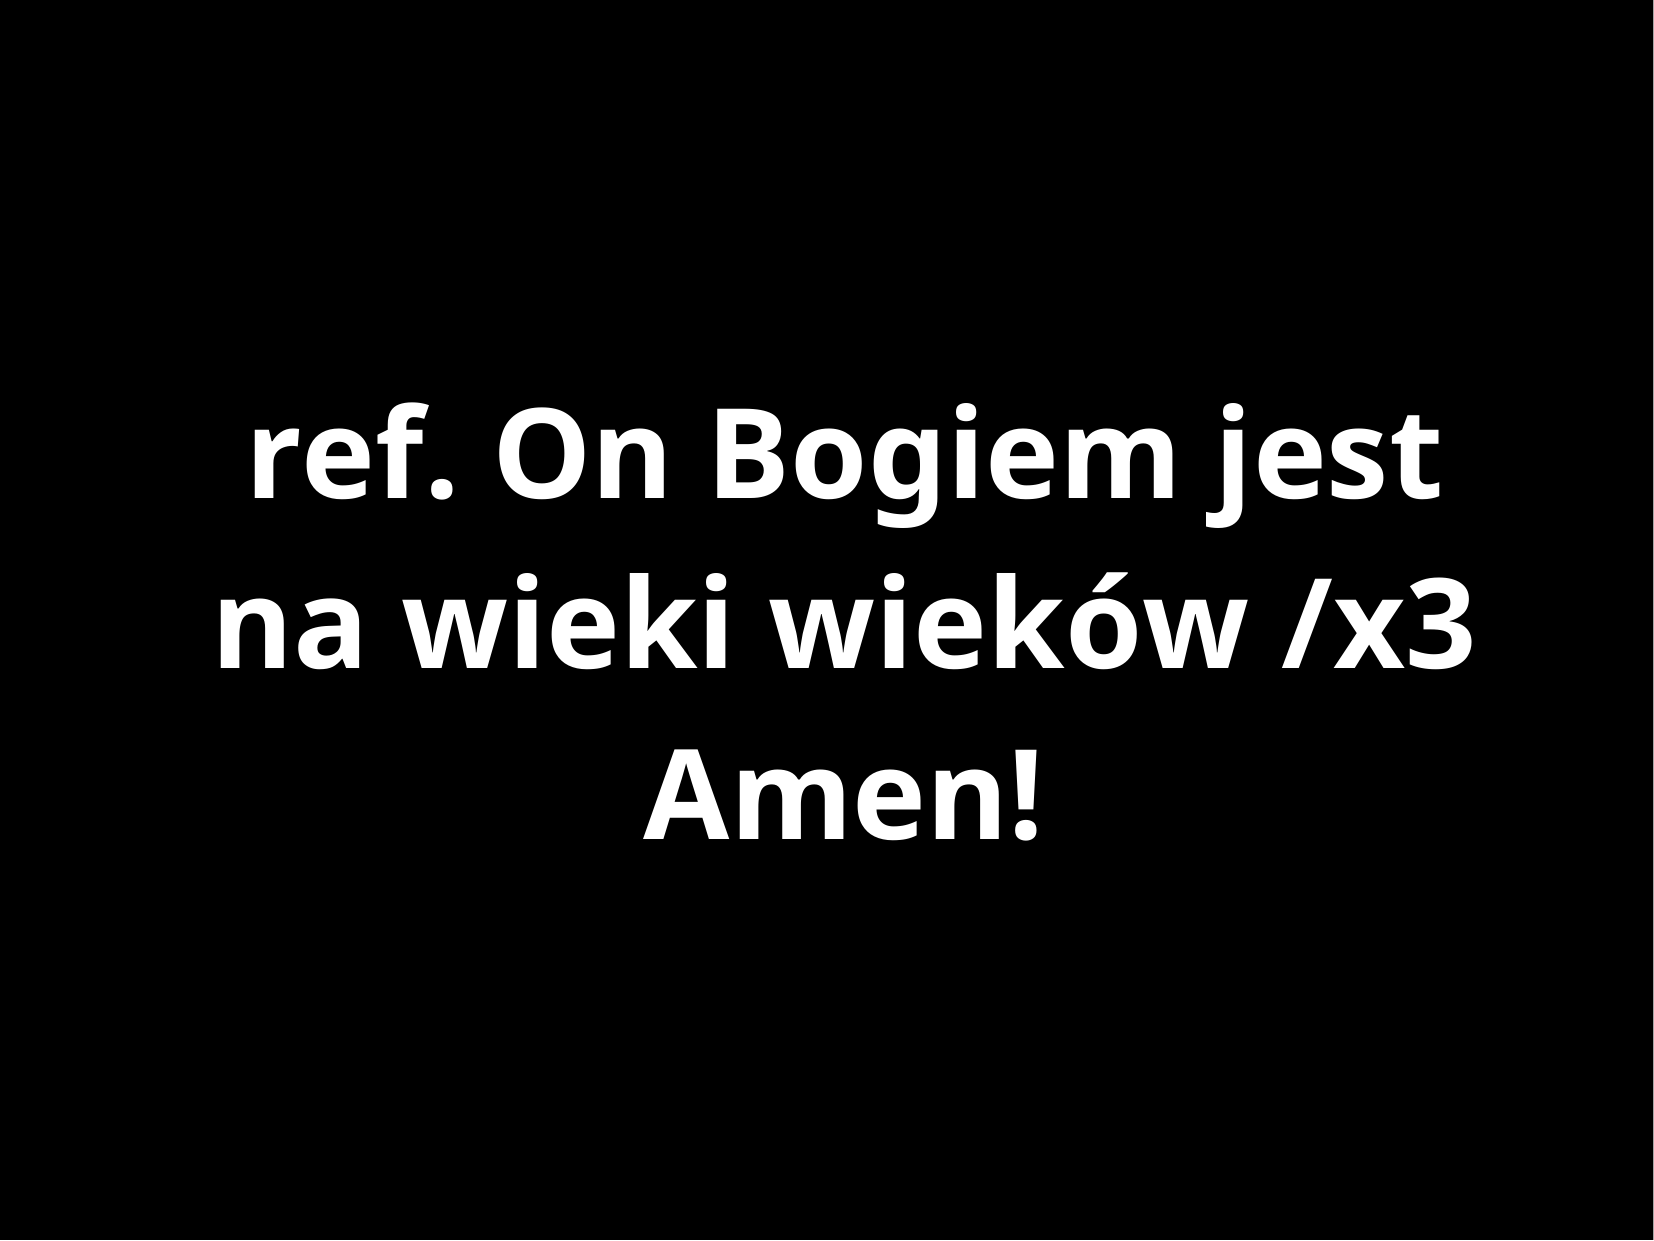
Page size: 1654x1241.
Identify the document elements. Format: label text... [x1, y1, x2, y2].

subtitle ref. On Bogiem jest na wieki wieków /x3 Amen! [0, 0, 1654, 1241]
